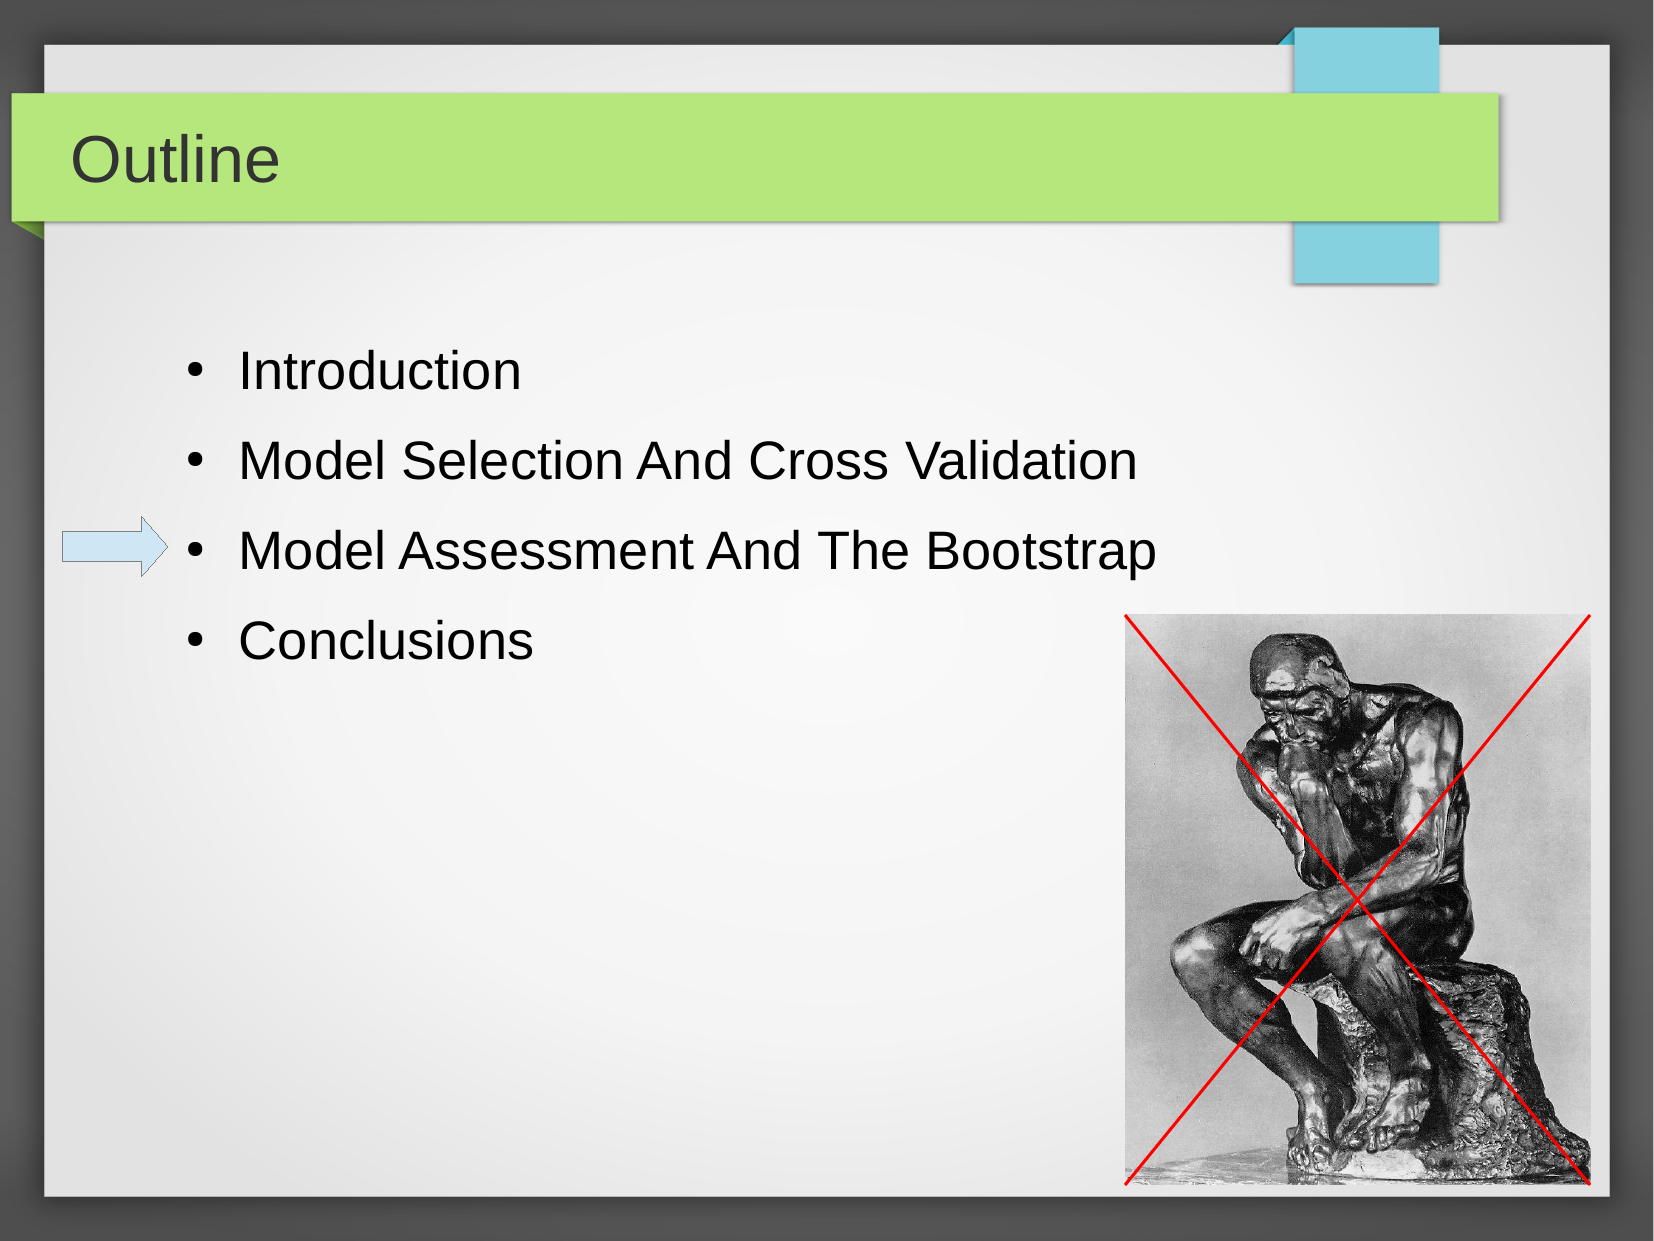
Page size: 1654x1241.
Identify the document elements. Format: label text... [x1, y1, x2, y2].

text_box [62, 516, 168, 577]
title Outline [70, 106, 1229, 213]
list Introduction Model Selection And Cross Validation Model Assessment And The Bootstrap Conclusions [167, 340, 1623, 1060]
picture [0, 0, 1654, 1241]
